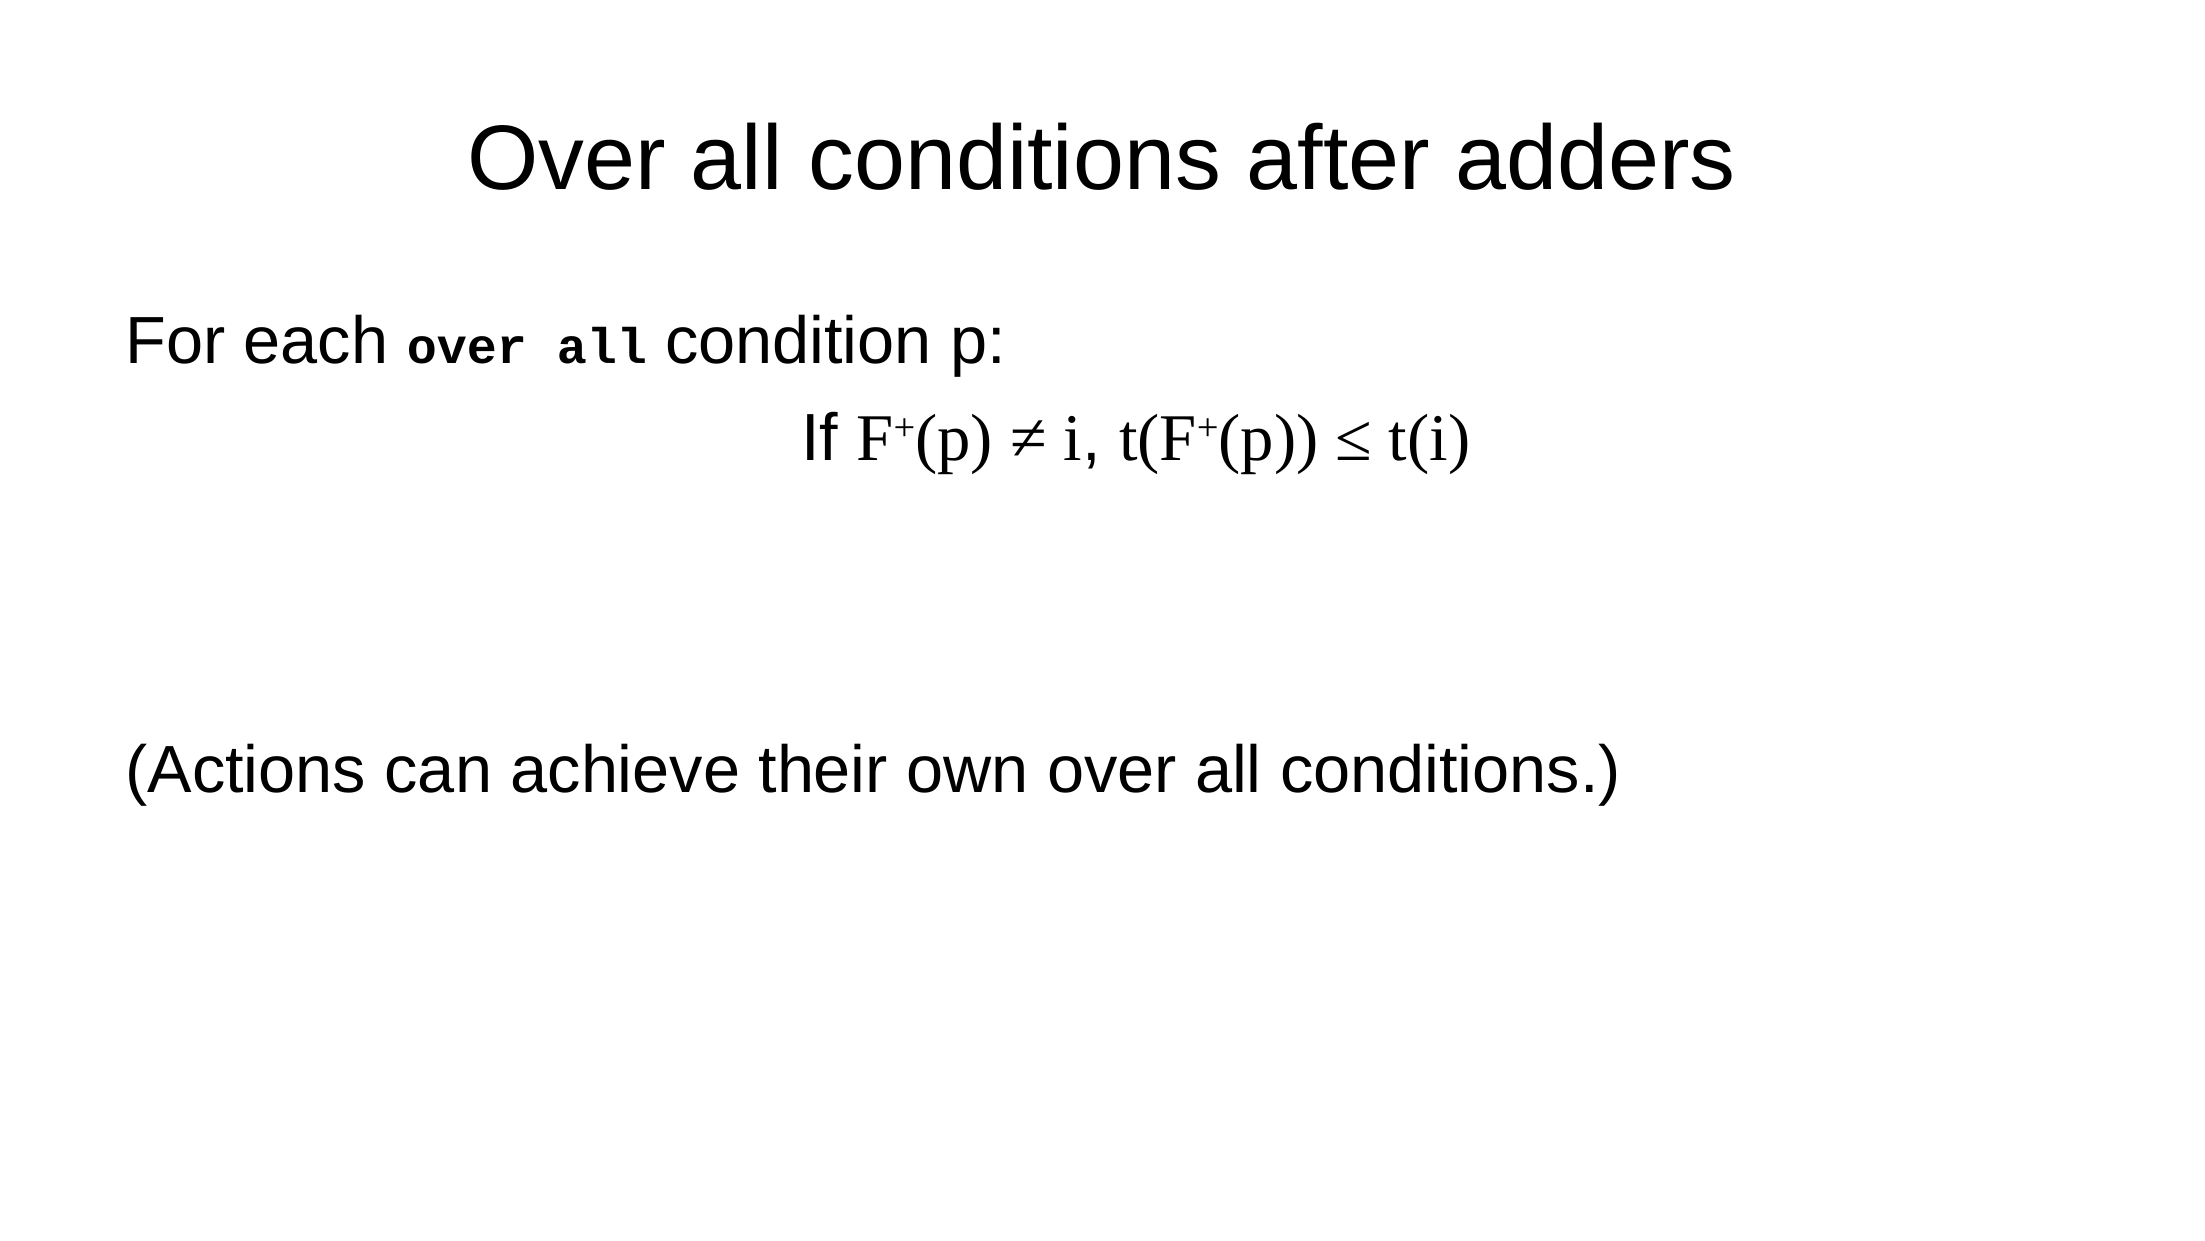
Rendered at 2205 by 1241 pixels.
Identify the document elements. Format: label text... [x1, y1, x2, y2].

title Over all conditions after adders [110, 49, 2095, 257]
list For each over all condition p: If F+(p) ≠ i, t(F+(p)) ≤ t(i) (Actions can achieve their own over all conditions.) [110, 289, 2162, 1180]
